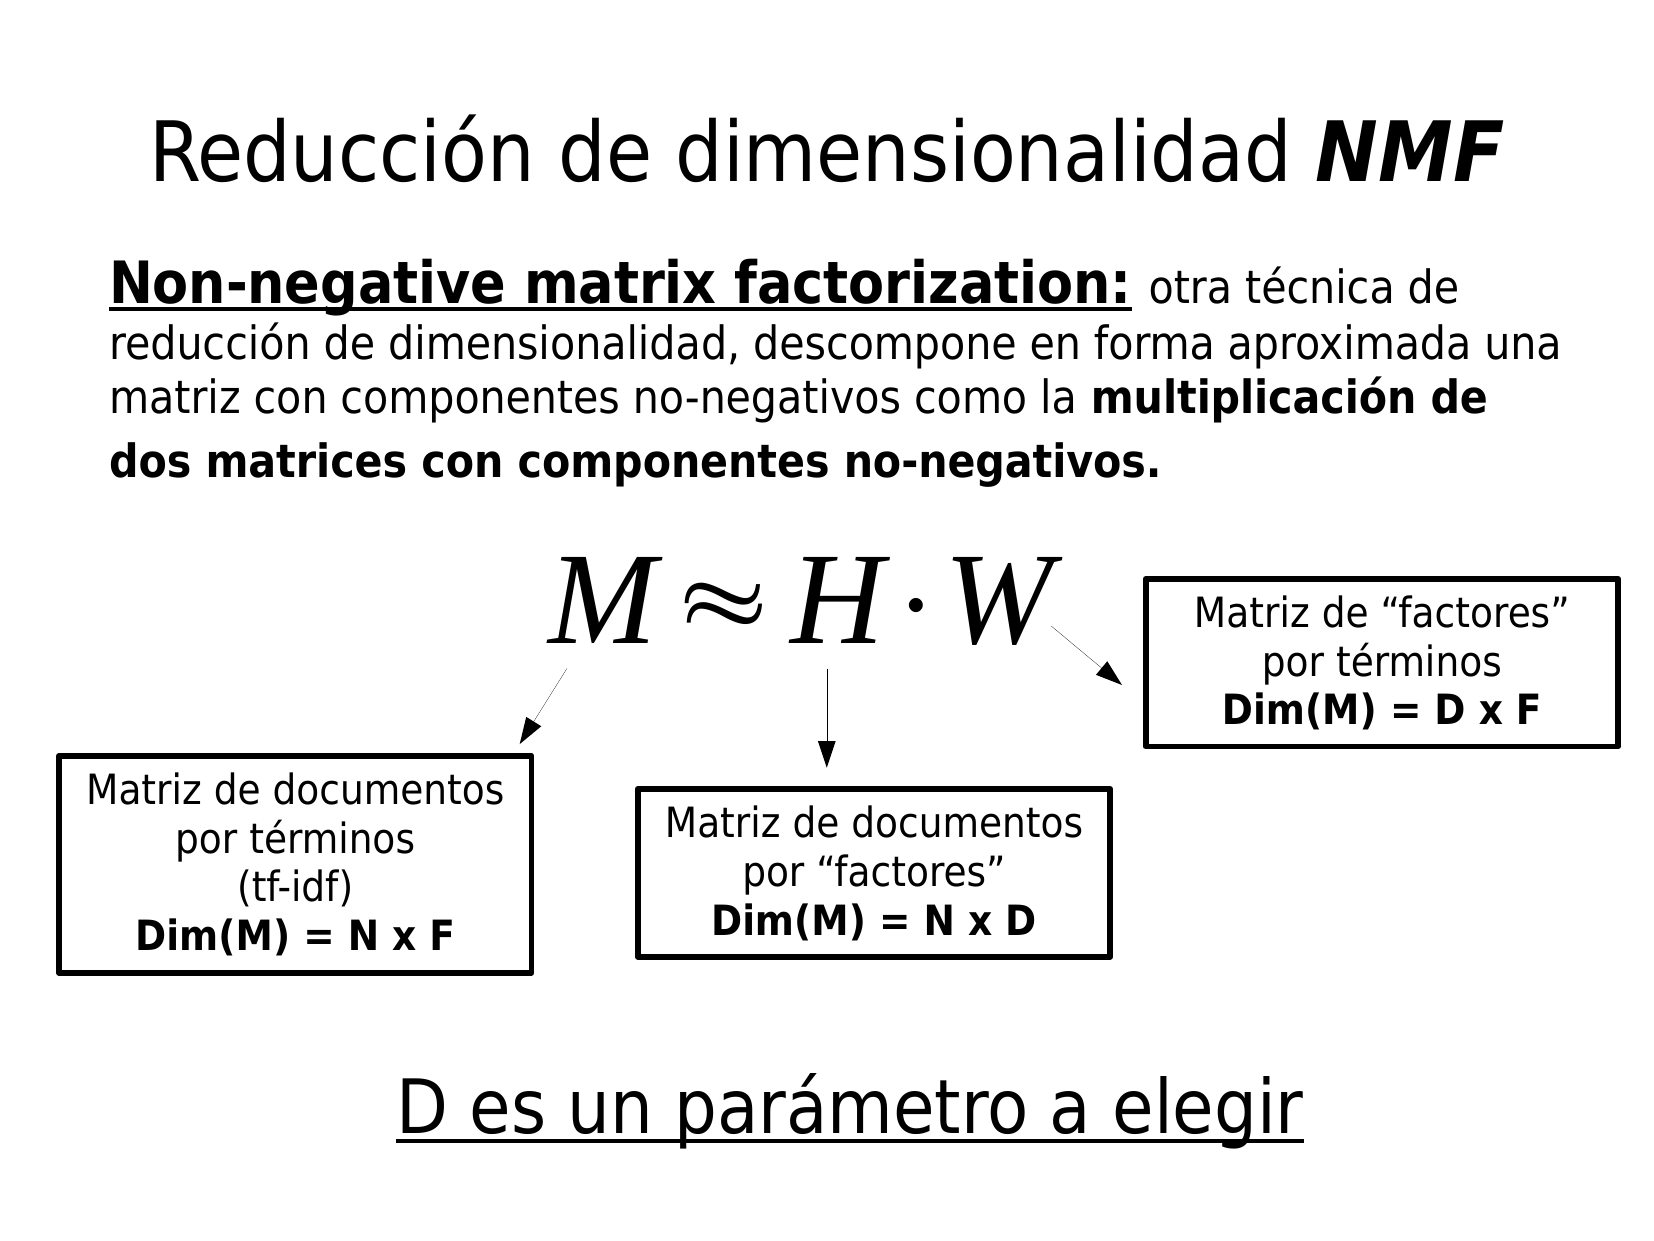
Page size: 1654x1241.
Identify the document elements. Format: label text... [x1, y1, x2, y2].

text_box Matriz de documentos por “factores” Dim(M) = N x D [637, 788, 1111, 957]
chart [507, 549, 1099, 669]
text_box Matriz de “factores” por términos Dim(M) = D x F [1145, 578, 1619, 747]
title Reducción de dimensionalidad NMF [82, 49, 1571, 257]
text_box Matriz de documentos por términos (tf-idf) Dim(M) = N x F [59, 755, 532, 973]
text_box D es un parámetro a elegir [159, 1057, 1542, 1160]
text_box Non-negative matrix factorization: otra técnica de reducción de dimensionalidad, descompone en forma aproximada una matriz con componentes no-negativos como la multiplicación de dos matrices con componentes no-negativos. [94, 242, 1595, 549]
